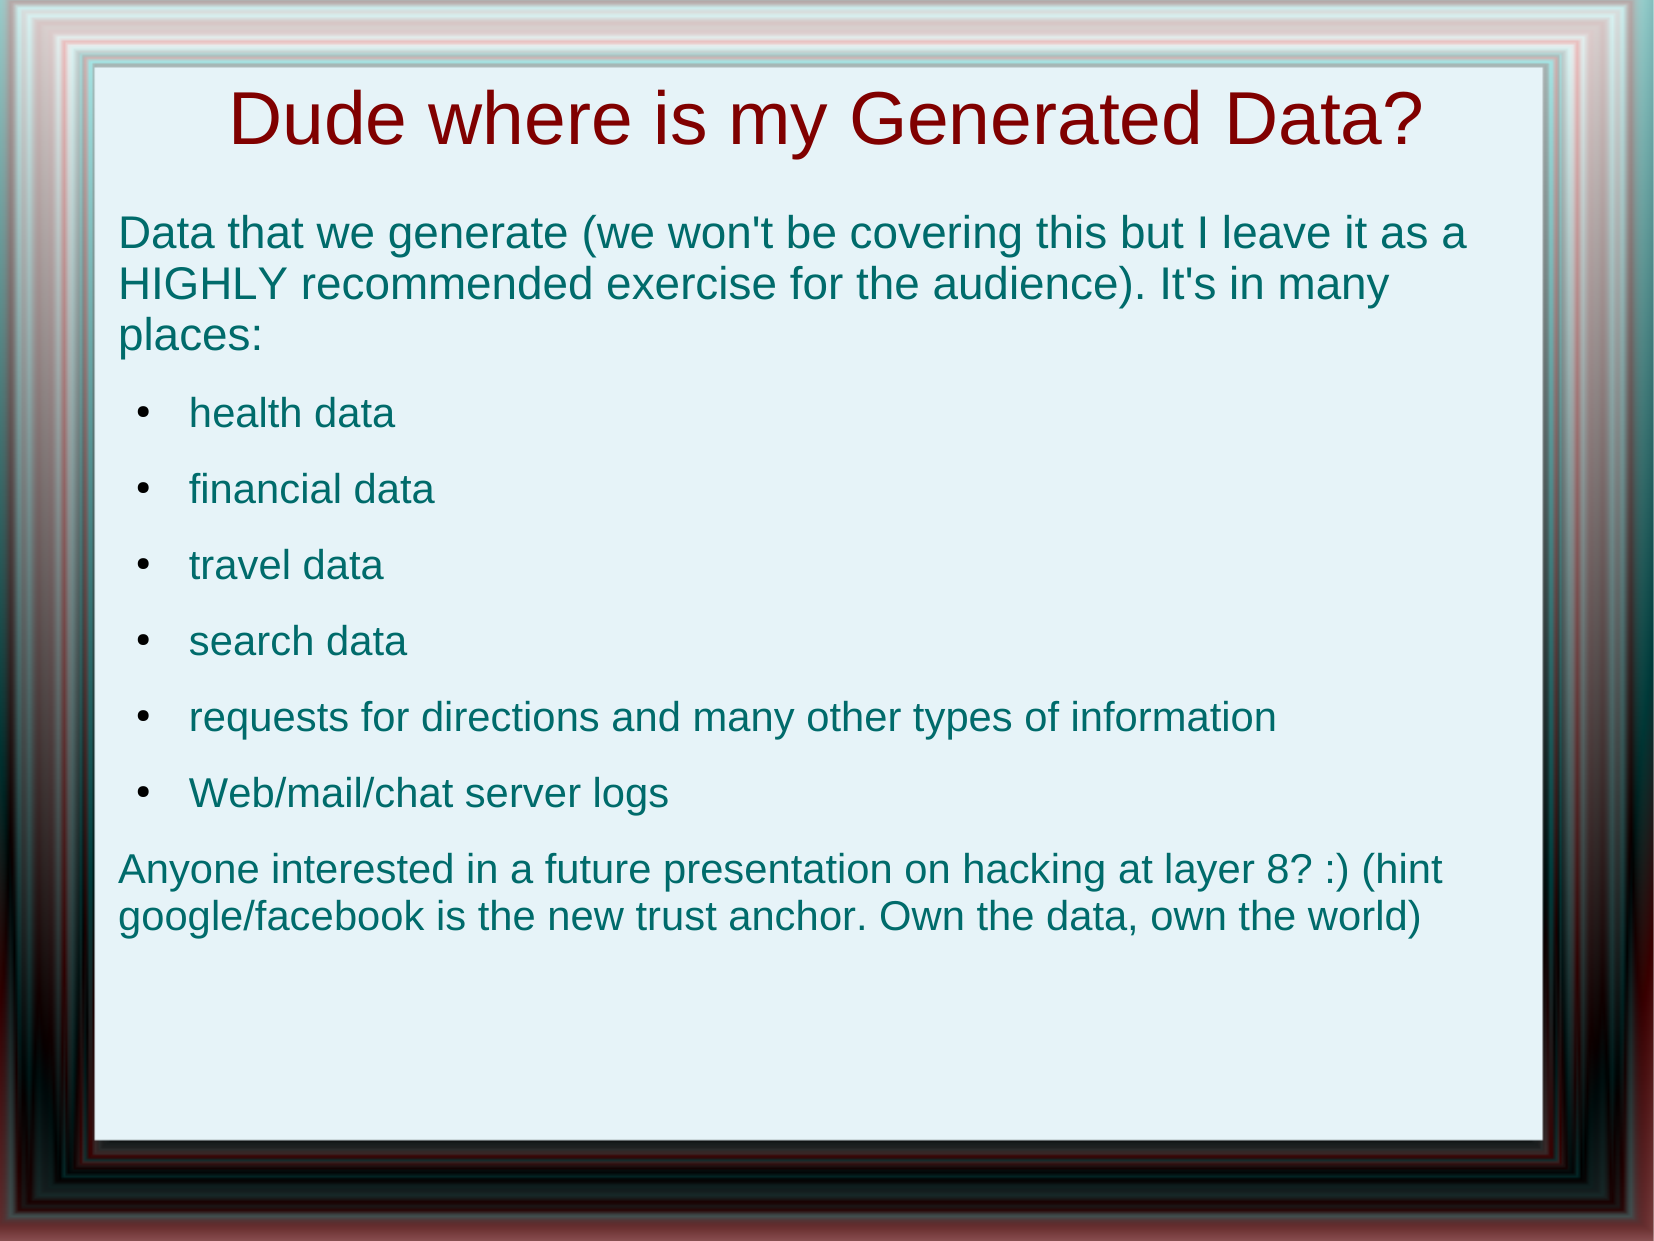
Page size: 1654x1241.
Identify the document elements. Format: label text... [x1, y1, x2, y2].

picture [0, 0, 1654, 1241]
list Data that we generate (we won't be covering this but I leave it as a HIGHLY recommended exercise for the audience). It's in many places: health data financial data travel data search data requests for directions and many other types of information Web/mail/chat server logs Anyone interested in a future presentation on hacking at layer 8? :) (hint google/facebook is the new trust anchor. Own the data, own the world) [118, 206, 1506, 1011]
title Dude where is my Generated Data? [118, 72, 1536, 164]
